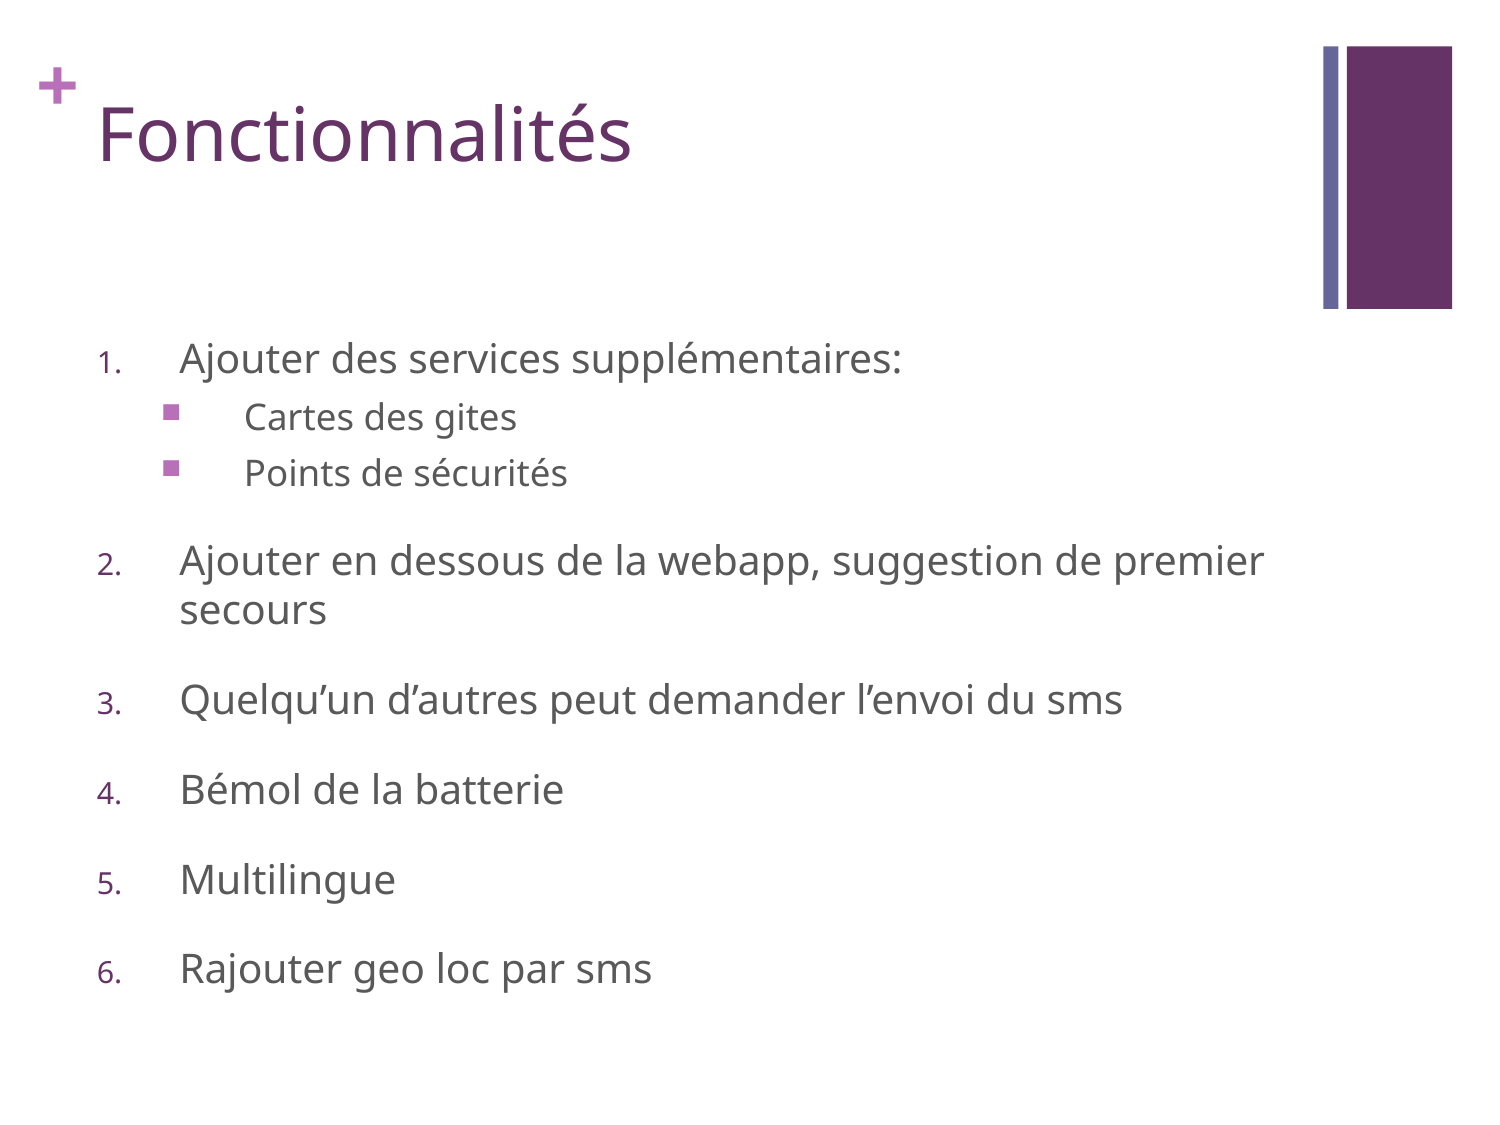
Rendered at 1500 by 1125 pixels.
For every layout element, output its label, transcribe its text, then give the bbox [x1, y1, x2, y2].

list Ajouter des services supplémentaires: Cartes des gites Points de sécurités Ajouter en dessous de la webapp, suggestion de premier secours Quelqu’un d’autres peut demander l’envoi du sms Bémol de la batterie Multilingue Rajouter geo loc par sms [81, 324, 1322, 1005]
title Fonctionnalités [81, 79, 1322, 263]
